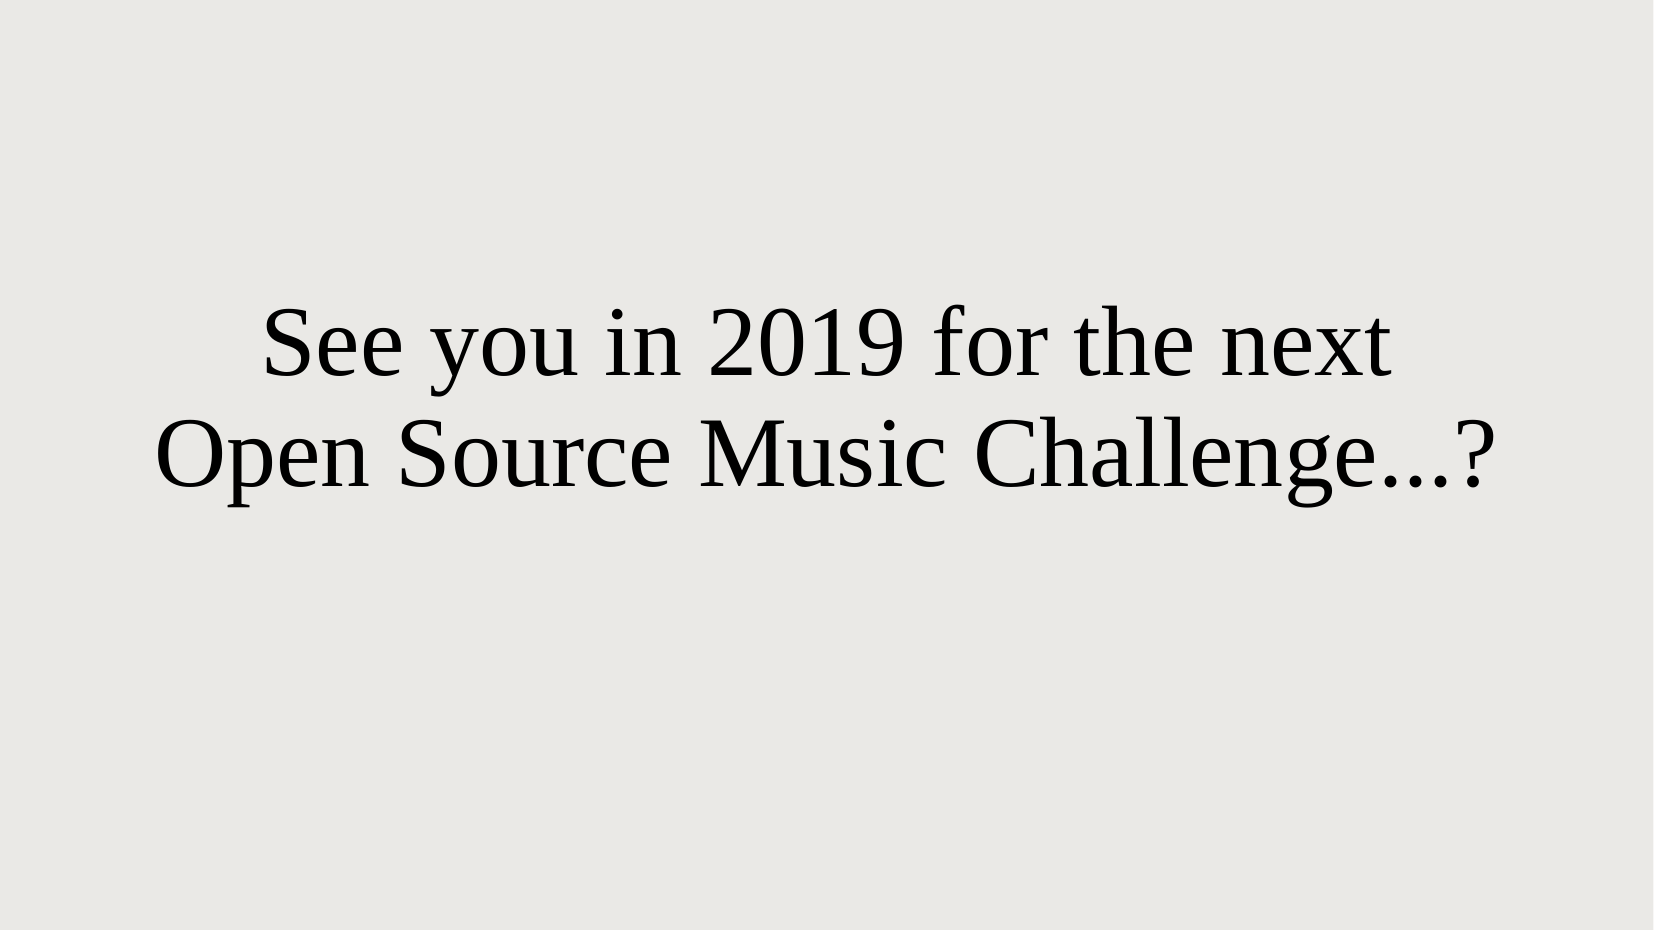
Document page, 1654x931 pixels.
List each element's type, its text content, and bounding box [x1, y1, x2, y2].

subtitle See you in 2019 for the next Open Source Music Challenge...? [82, 37, 1571, 757]
